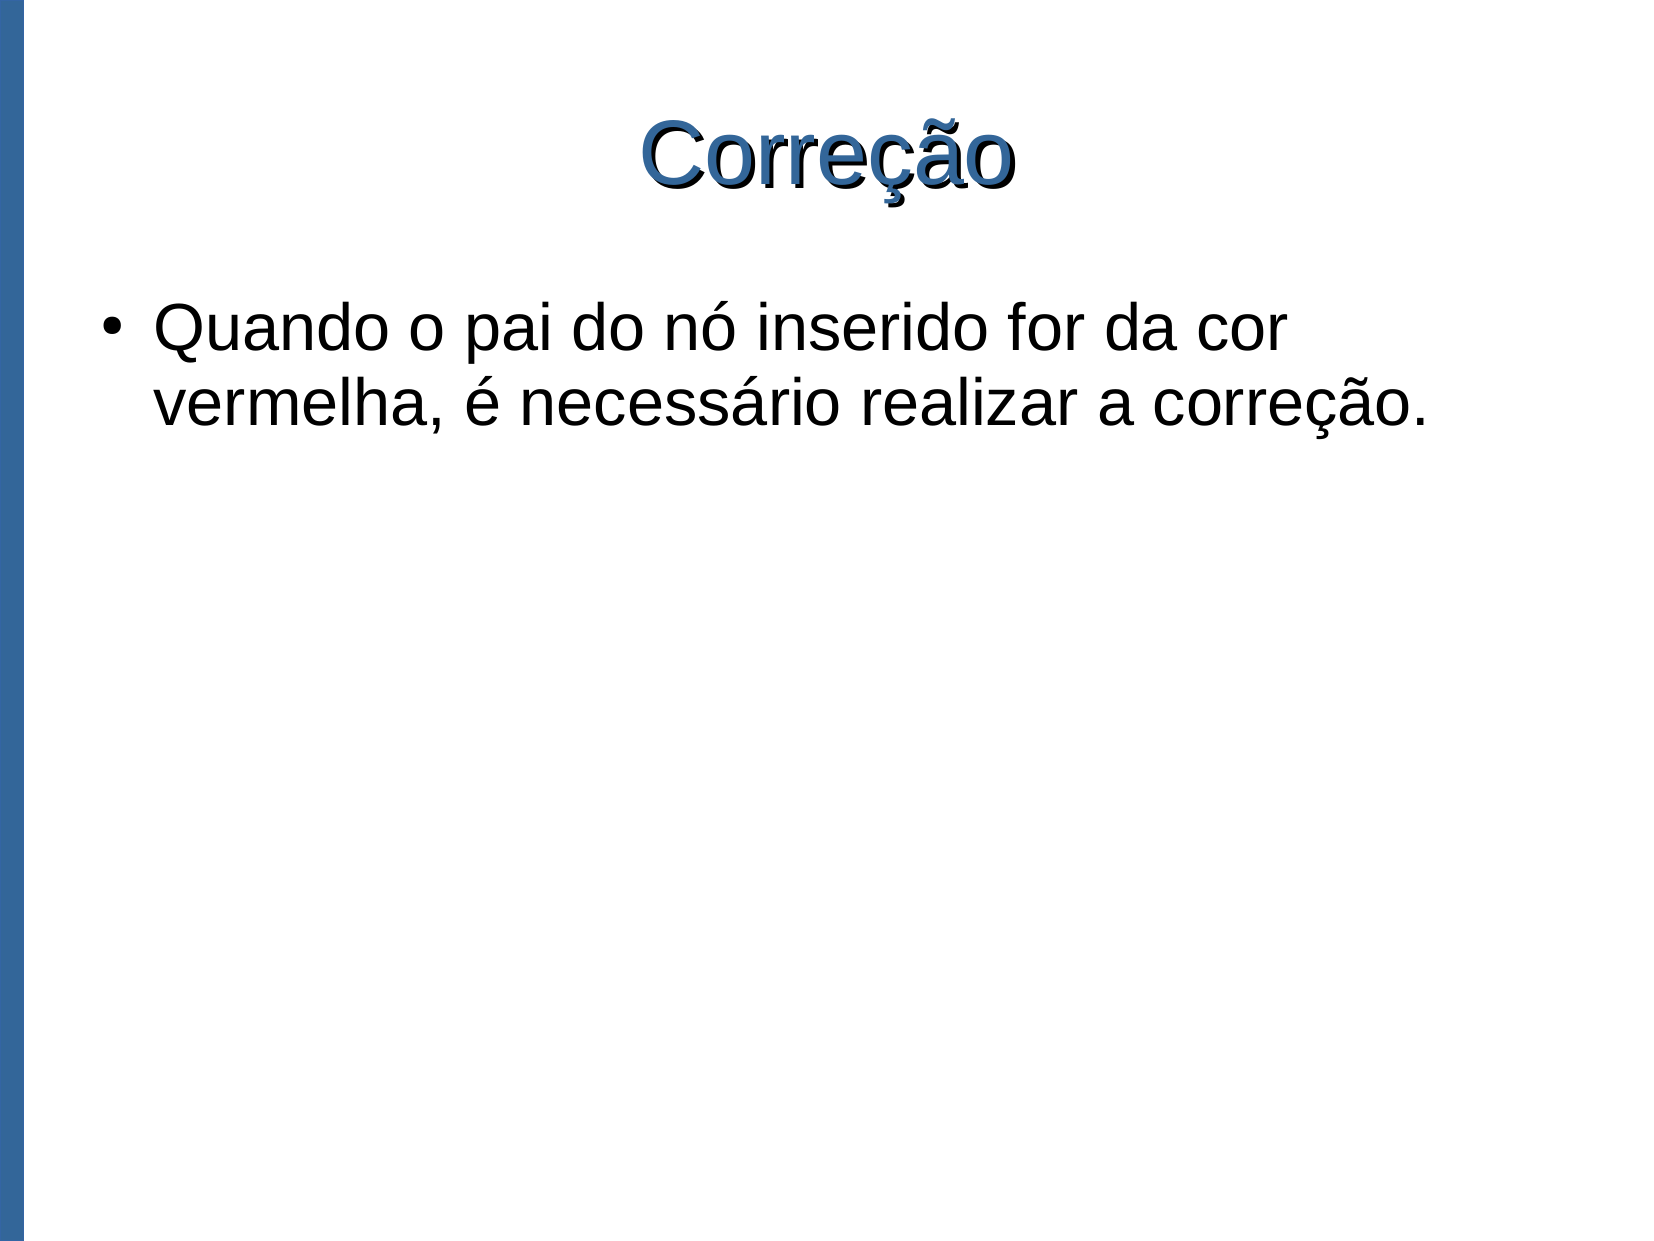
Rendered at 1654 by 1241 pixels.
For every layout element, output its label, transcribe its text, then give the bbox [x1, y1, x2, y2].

list Quando o pai do nó inserido for da cor vermelha, é necessário realizar a correção. [82, 290, 1571, 1010]
title Correção [82, 49, 1571, 257]
